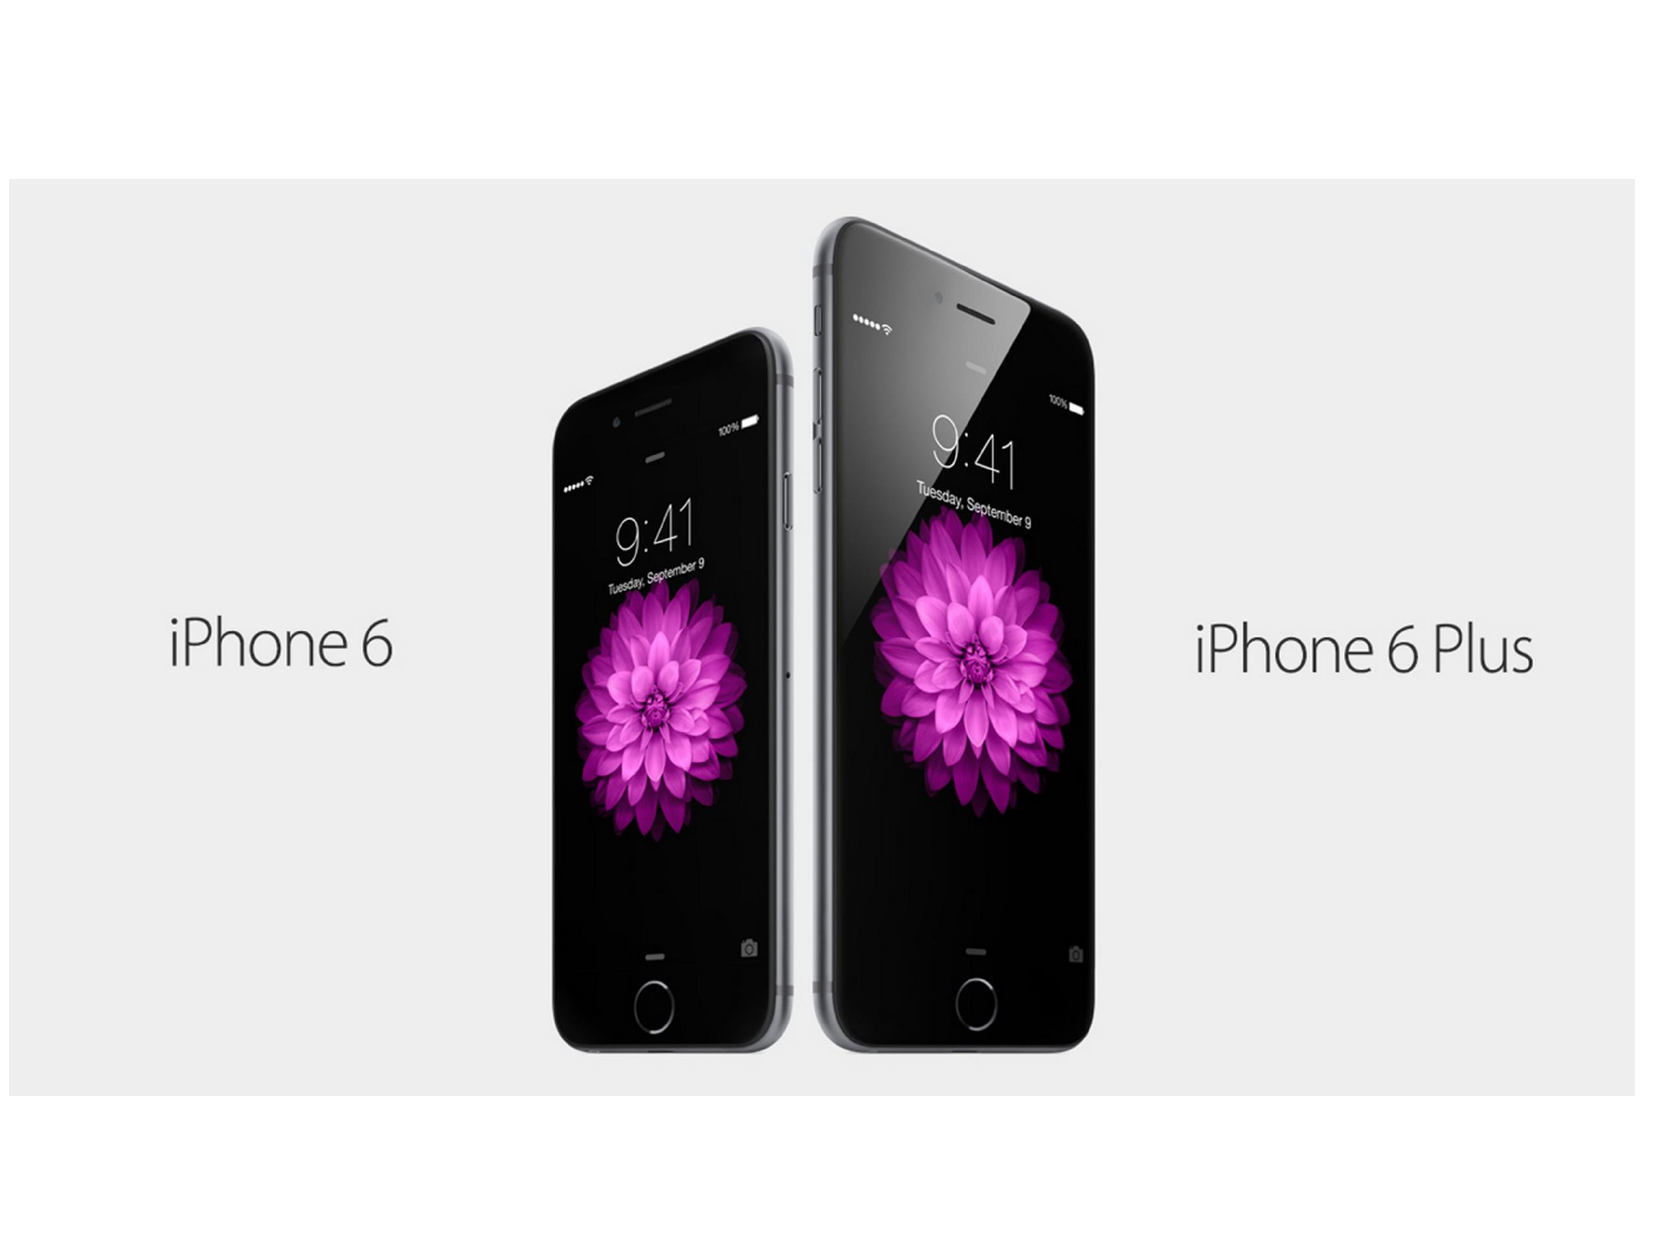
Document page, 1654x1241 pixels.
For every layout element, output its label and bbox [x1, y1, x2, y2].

picture [9, 179, 1635, 1096]
